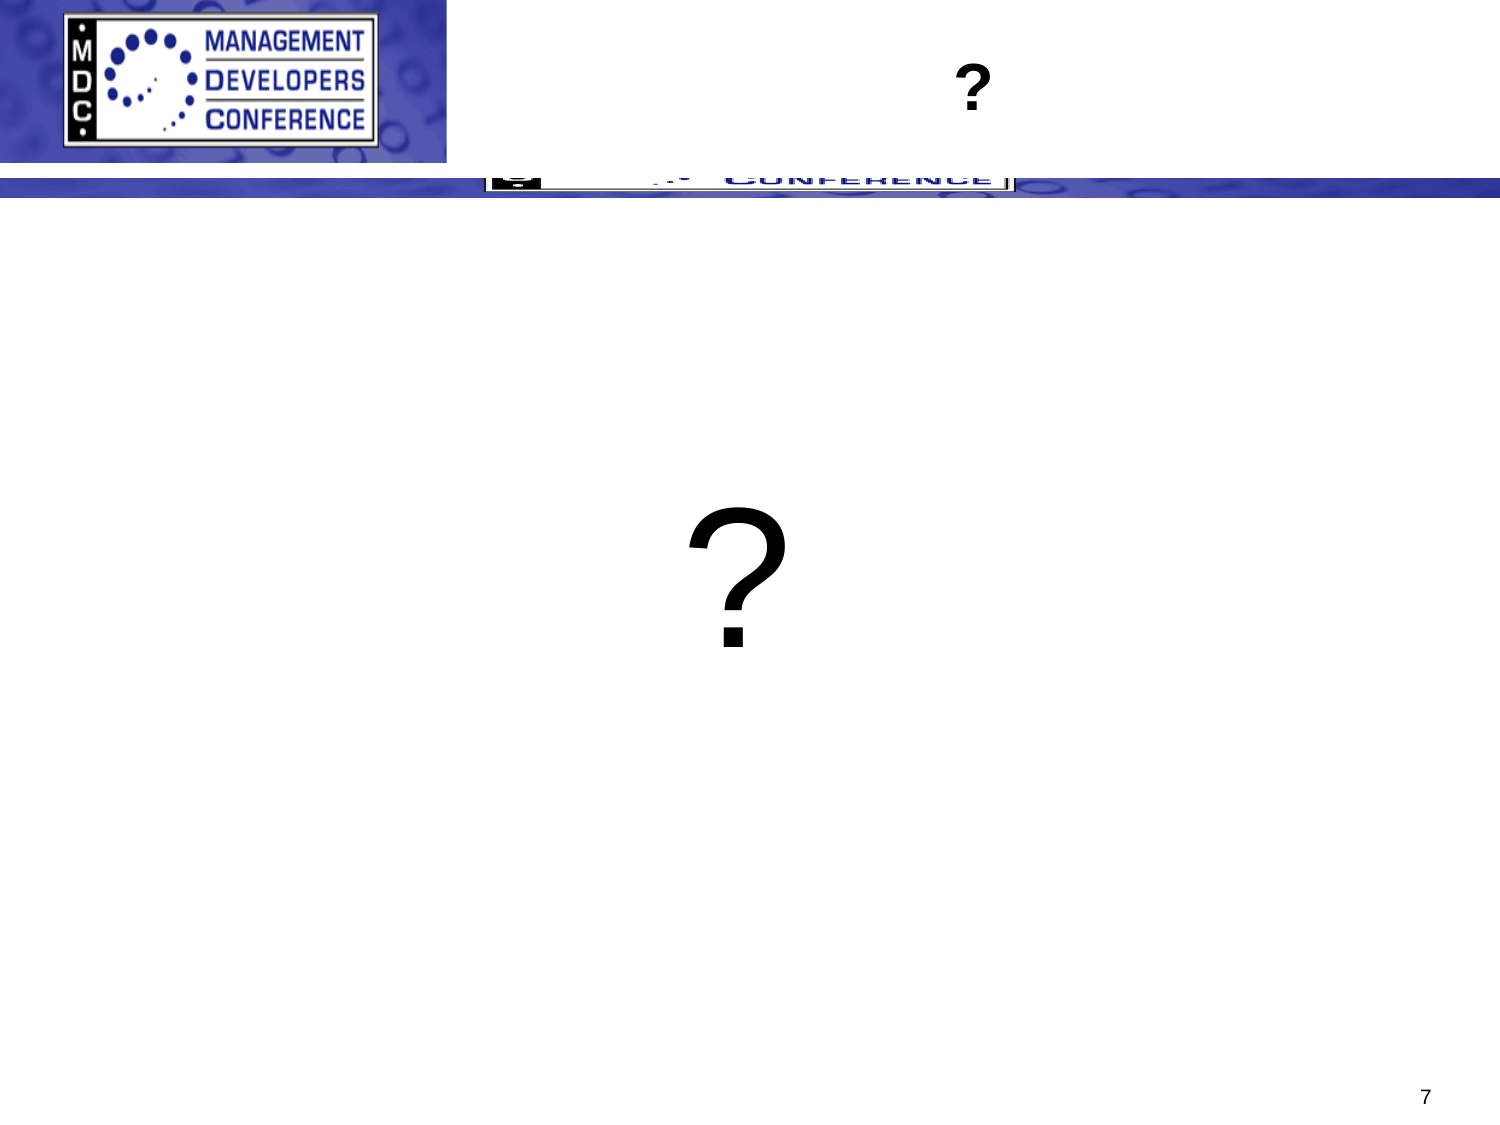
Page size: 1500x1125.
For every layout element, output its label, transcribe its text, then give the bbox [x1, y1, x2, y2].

picture [0, 178, 1500, 198]
list ? [42, 226, 1433, 1082]
picture [0, 0, 447, 163]
title ? [447, 0, 1500, 176]
